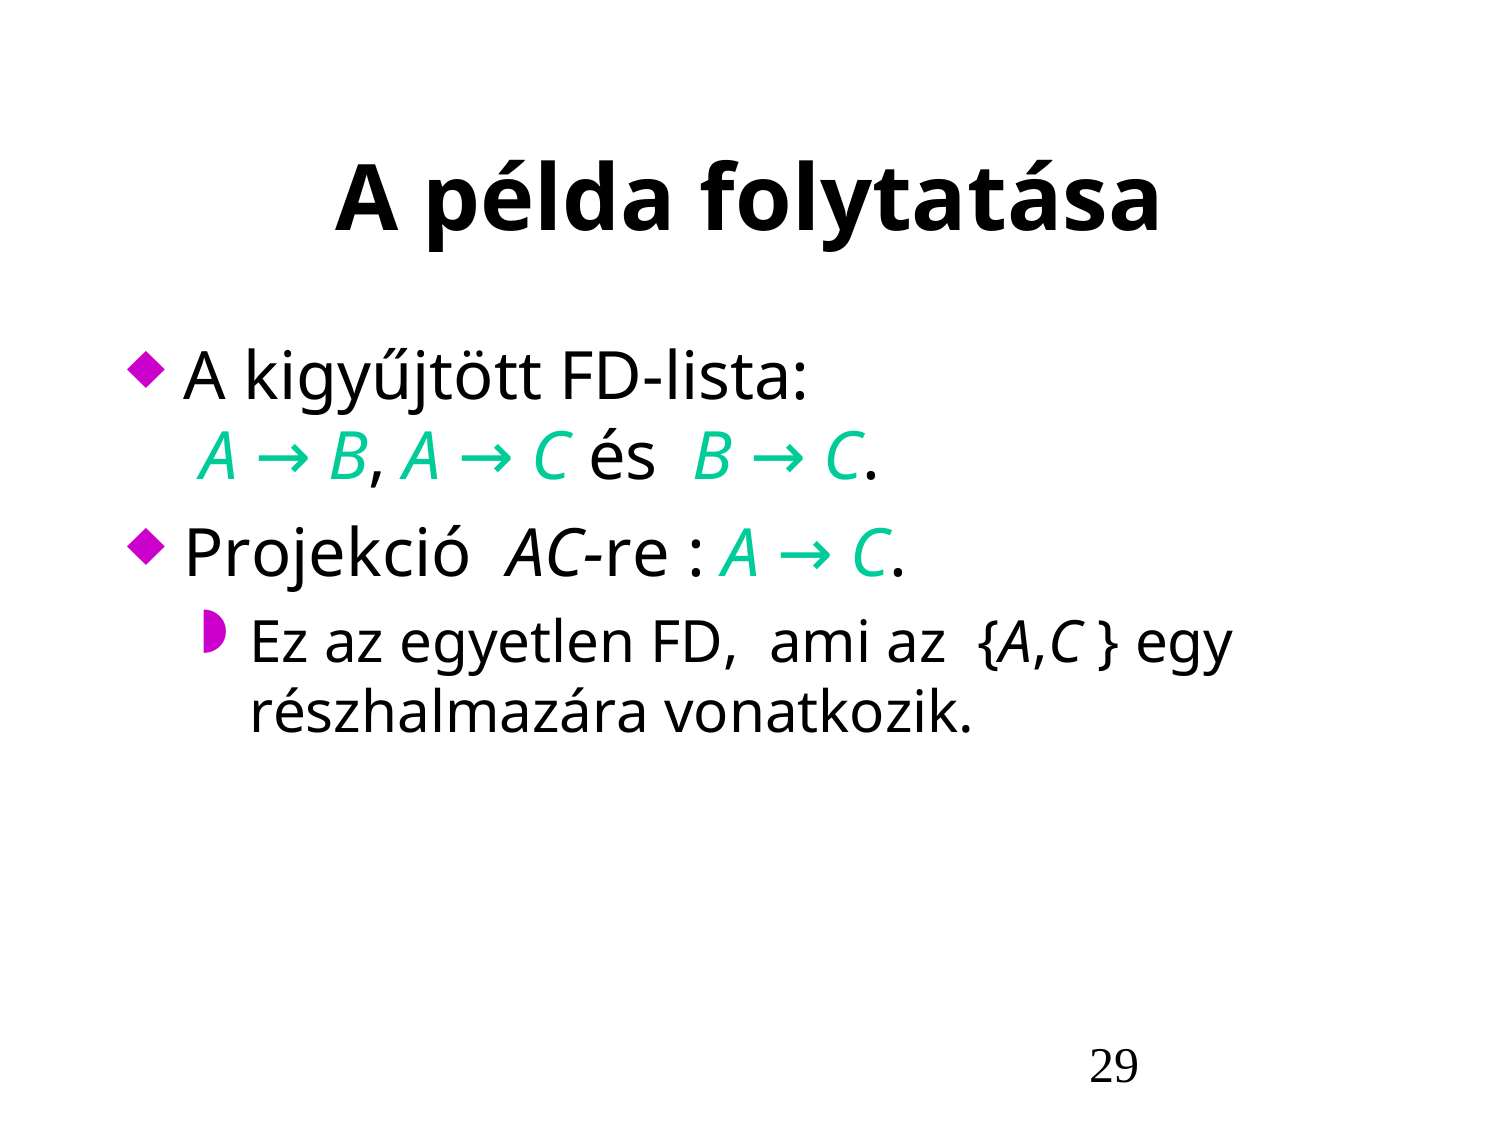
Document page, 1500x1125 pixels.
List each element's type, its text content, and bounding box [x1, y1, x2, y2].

list A kigyűjtött FD-lista: A → B, A → C és B → C. Projekció AC-re : A → C. Ez az egyetlen FD, ami az {A,C } egy részhalmazára vonatkozik. [112, 324, 1388, 1000]
title A példa folytatása [112, 99, 1388, 288]
